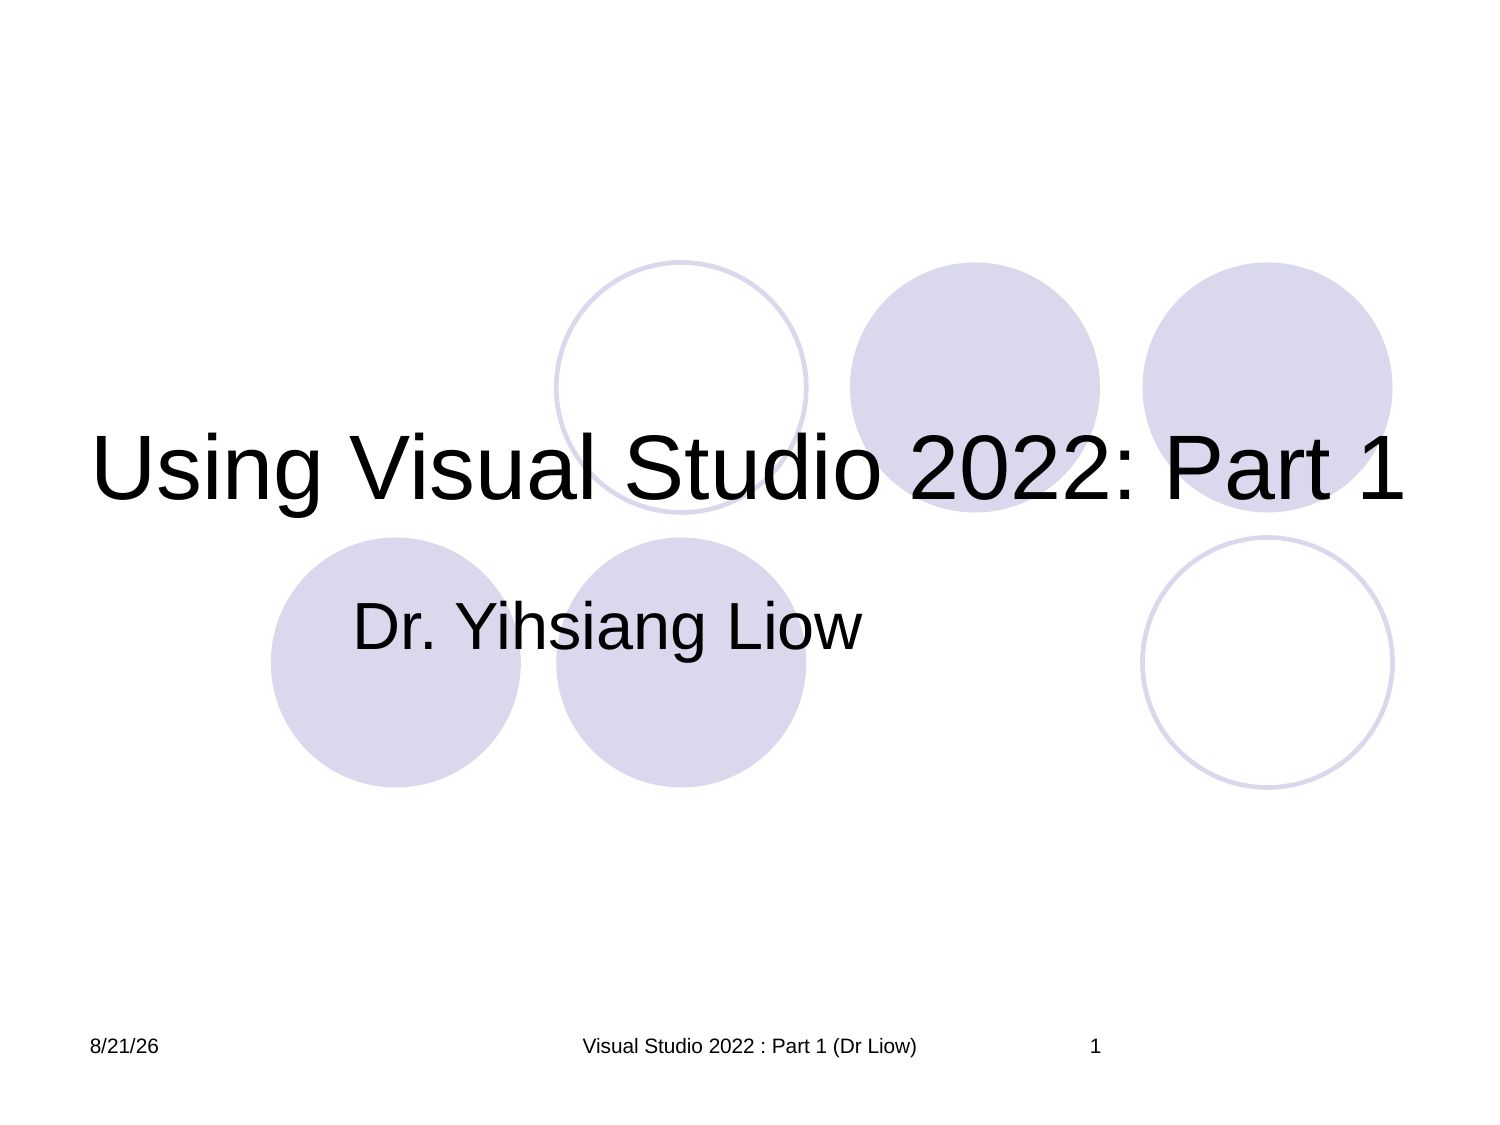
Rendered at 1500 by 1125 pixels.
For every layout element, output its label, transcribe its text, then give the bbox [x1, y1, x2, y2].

title Using Visual Studio 2022: Part 1 [75, 398, 1426, 526]
text_box Dr. Yihsiang Liow [337, 575, 1388, 863]
text_box 1/11/22 [74, 1025, 426, 1101]
text_box <number> [1074, 1025, 1426, 1101]
text_box Visual Studio 2022 : Part 1 (Dr Liow) [512, 1025, 988, 1101]
